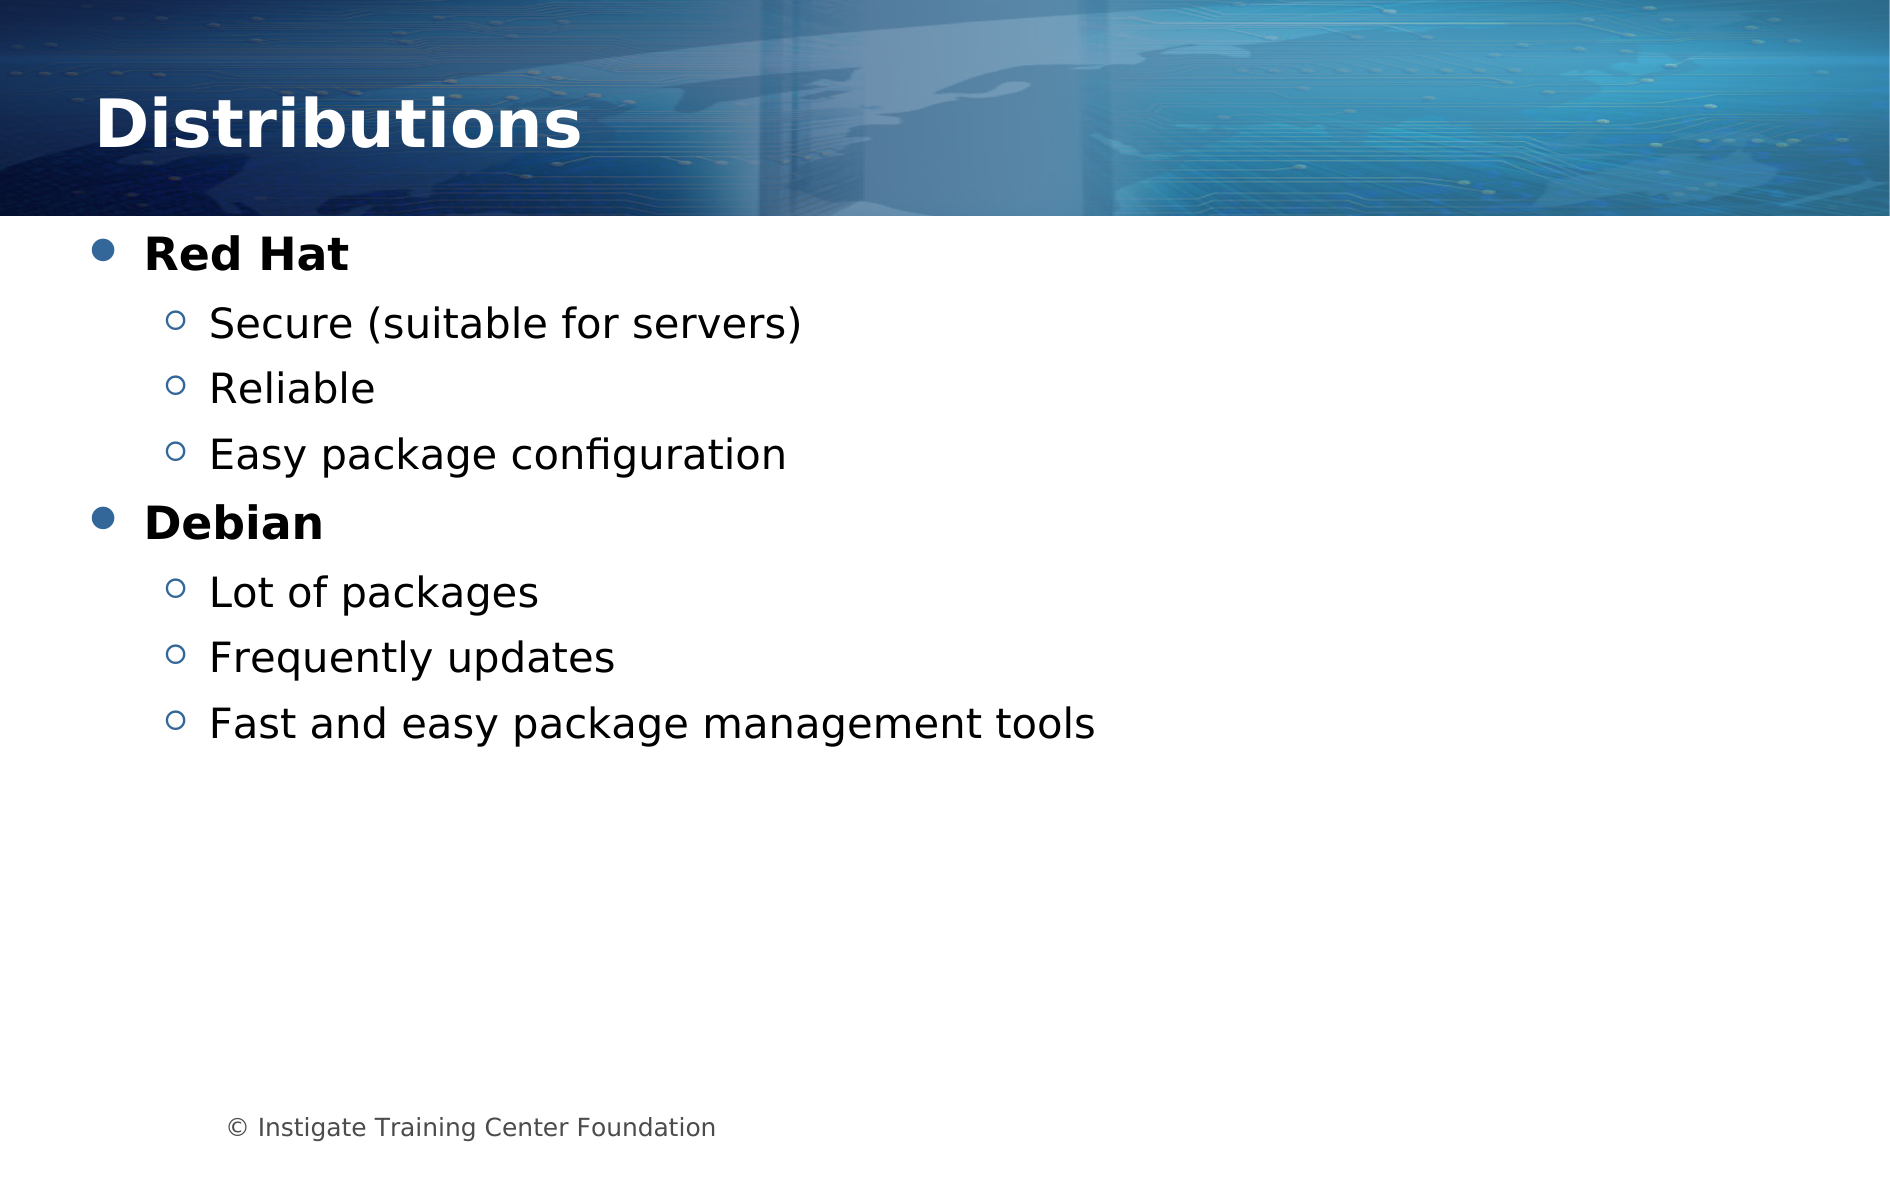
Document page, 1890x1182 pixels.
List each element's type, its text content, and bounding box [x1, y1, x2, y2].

title Distributions [94, 47, 1793, 217]
list Red Hat Secure (suitable for servers) Reliable Easy package configuration Debian Lot of packages Frequently updates Fast and easy package management tools [88, 228, 1788, 914]
picture [0, 0, 1890, 216]
